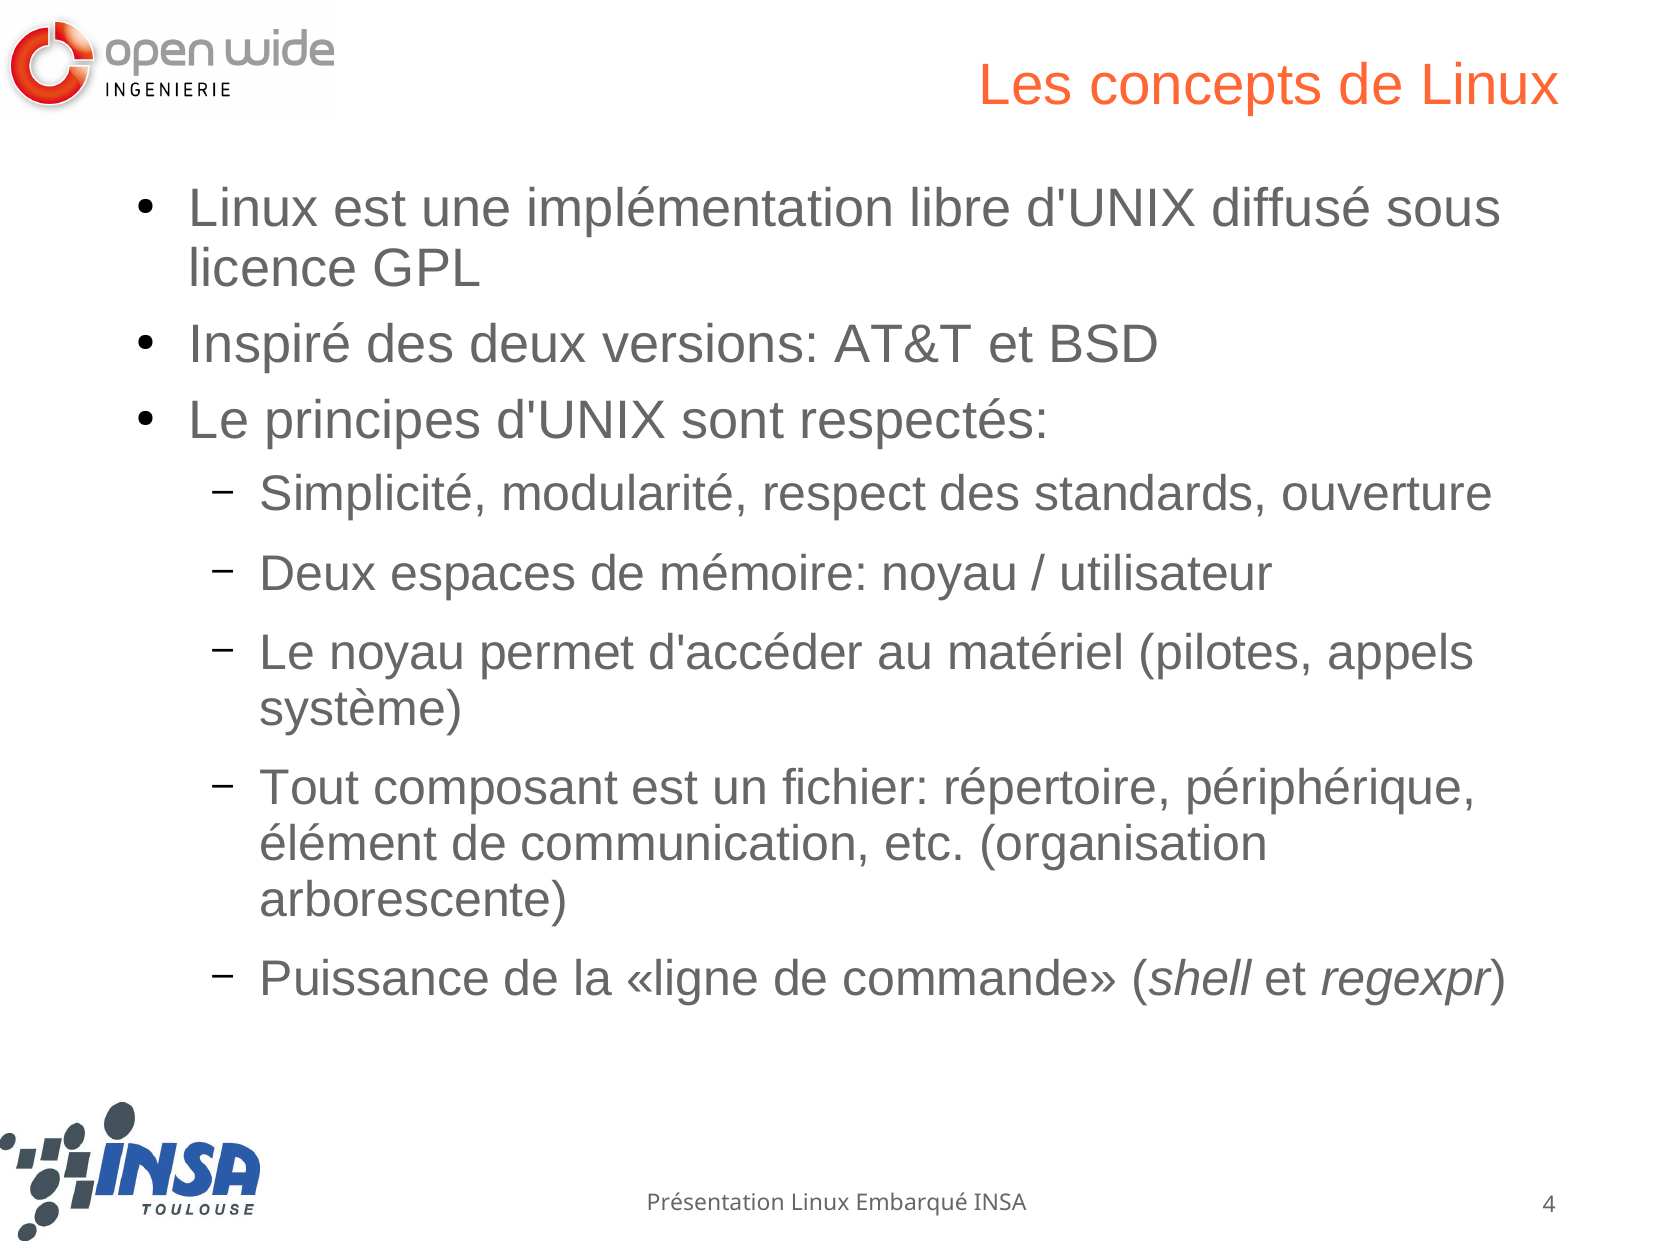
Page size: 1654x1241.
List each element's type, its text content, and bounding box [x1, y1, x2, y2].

picture [0, 1102, 260, 1241]
title Les concepts de Linux [602, 12, 1561, 157]
list Linux est une implémentation libre d'UNIX diffusé sous licence GPL Inspiré des deux versions: AT&T et BSD Le principes d'UNIX sont respectés: Simplicité, modularité, respect des standards, ouverture Deux espaces de mémoire: noyau / utilisateur Le noyau permet d'accéder au matériel (pilotes, appels système) Tout composant est un fichier: répertoire, périphérique, élément de communication, etc. (organisation arborescente) Puissance de la «ligne de commande» (shell et regexpr) [118, 177, 1531, 1048]
picture [0, 0, 334, 119]
